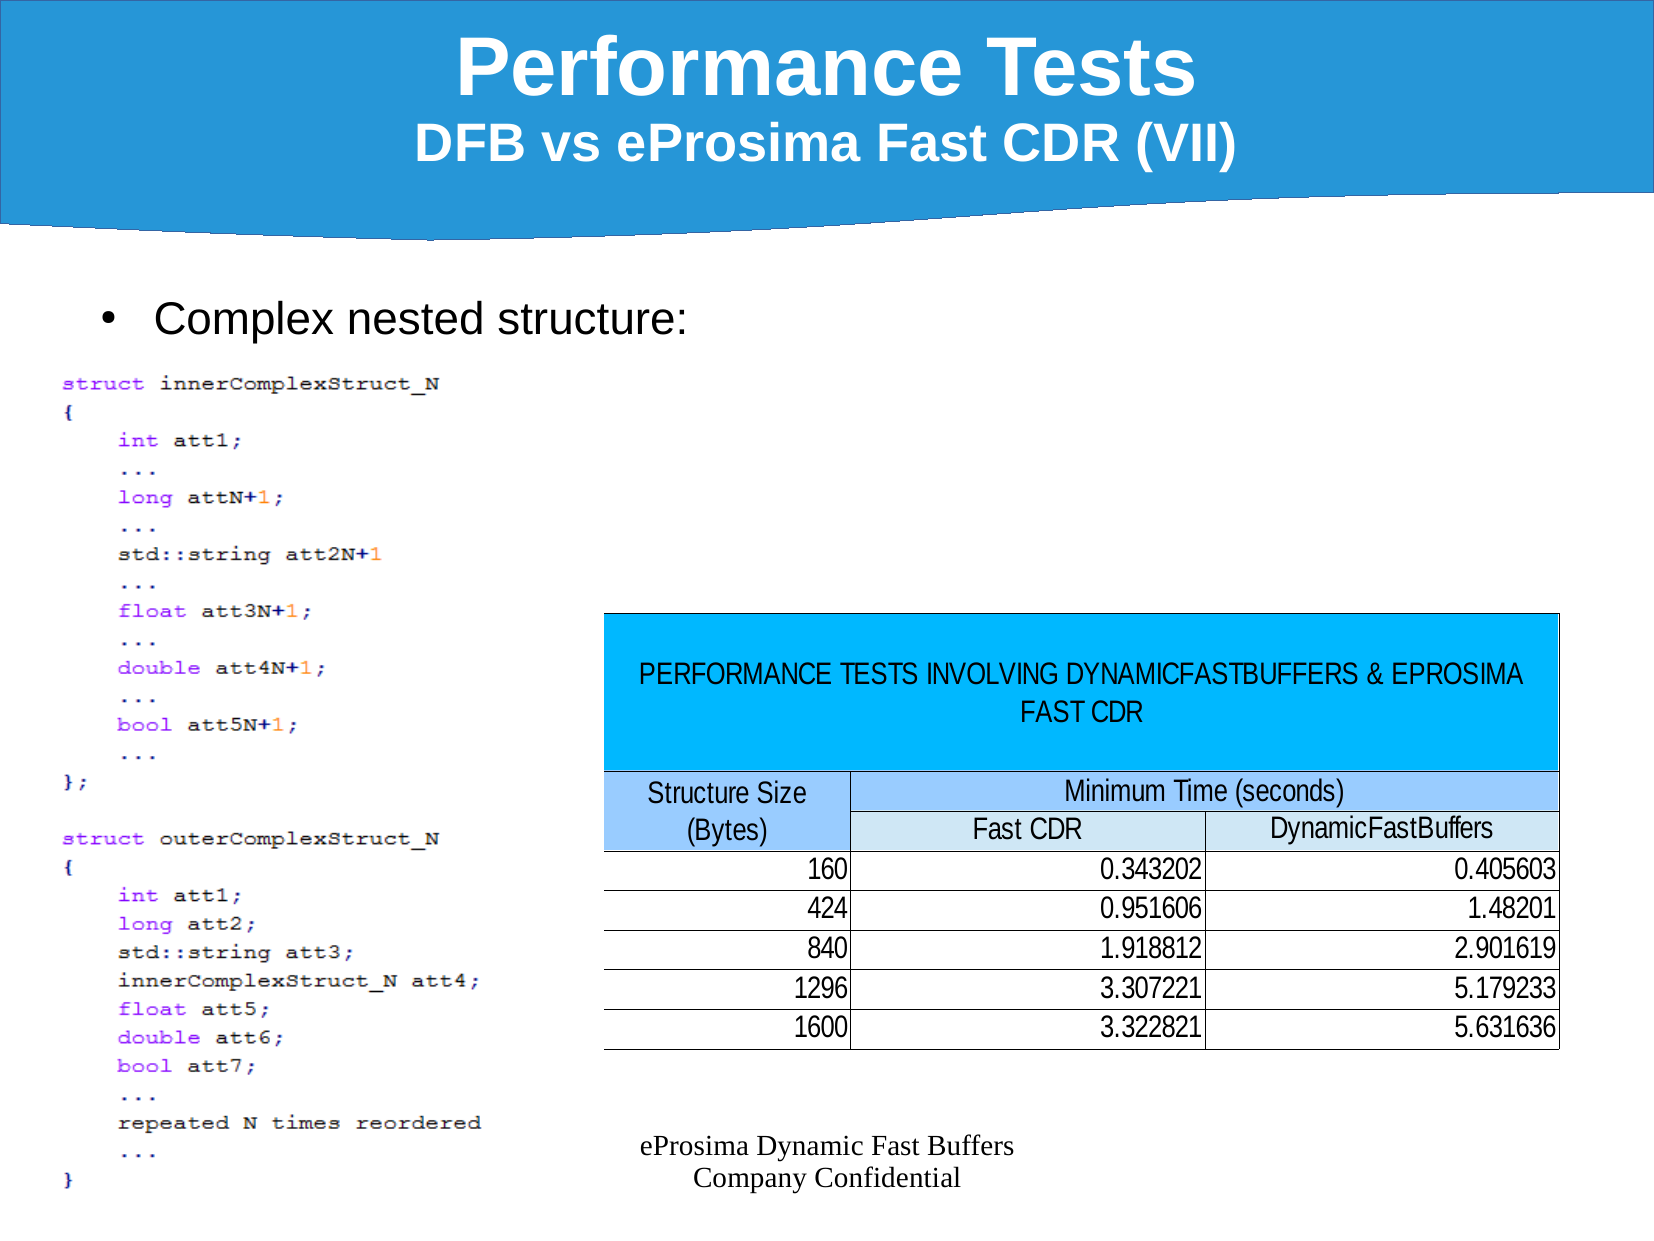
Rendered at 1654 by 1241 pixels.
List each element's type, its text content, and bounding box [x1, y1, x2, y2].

text_box Performance Tests DFB vs eProsima Fast CDR (VII) [0, 0, 1654, 241]
list Complex nested structure: [82, 293, 1571, 1063]
picture [60, 374, 511, 1201]
picture [604, 613, 1561, 1051]
